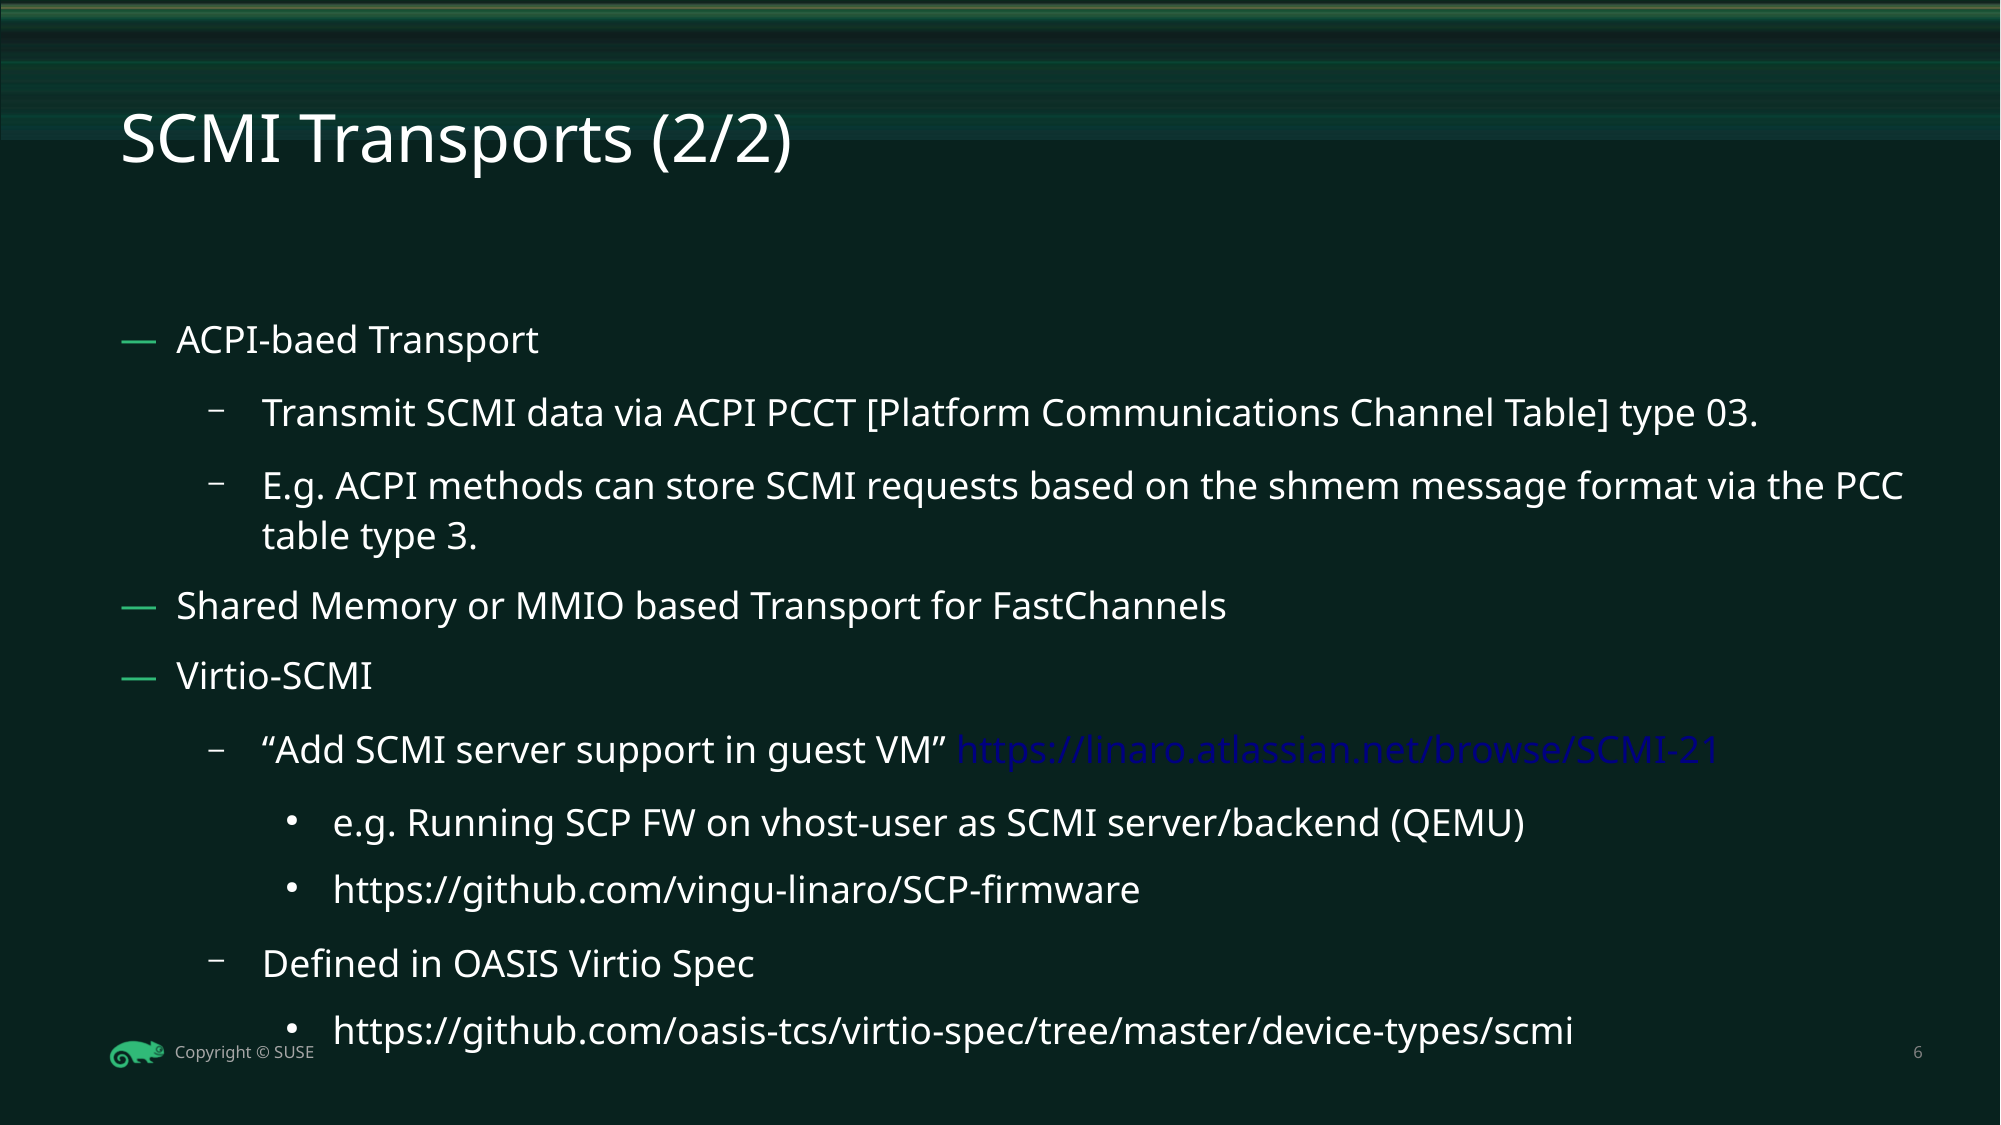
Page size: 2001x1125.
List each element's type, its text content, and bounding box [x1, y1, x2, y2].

picture [99, 1031, 175, 1074]
title SCMI Transports (2/2) [120, 103, 1880, 179]
picture [1, 0, 2001, 140]
list ACPI-baed Transport Transmit SCMI data via ACPI PCCT [Platform Communications Channel Table] type 03. E.g. ACPI methods can store SCMI requests based on the shmem message format via the PCC table type 3. Shared Memory or MMIO based Transport for FastChannels Virtio-SCMI “Add SCMI server support in guest VM” https://linaro.atlassian.net/browse/SCMI-21 e.g. Running SCP FW on vhost-user as SCMI server/backend (QEMU) https://github.com/vingu-linaro/SCP-firmware Defined in OASIS Virtio Spec https://github.com/oasis-tcs/virtio-spec/tree/master/device-types/scmi [120, 311, 1923, 825]
